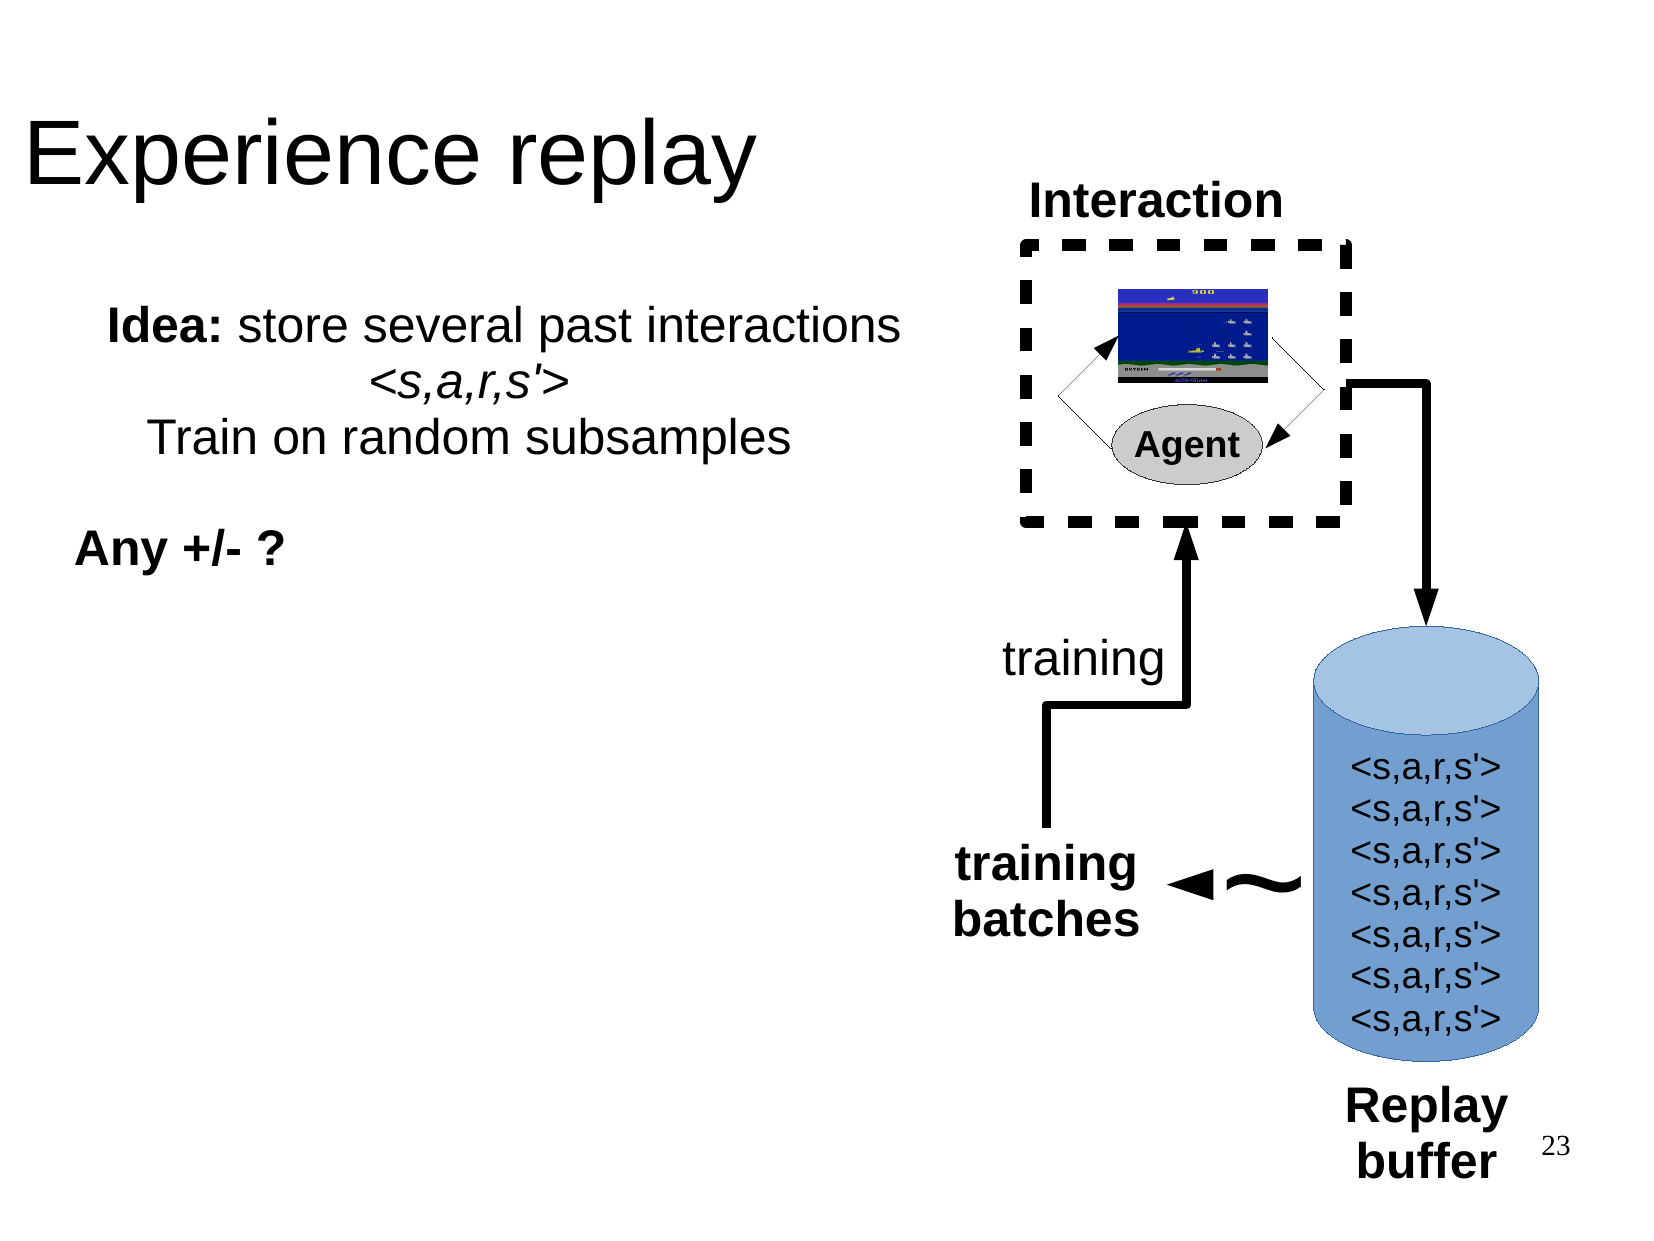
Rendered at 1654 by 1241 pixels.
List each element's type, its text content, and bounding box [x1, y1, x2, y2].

text_box training [977, 622, 1191, 736]
picture [1118, 289, 1268, 383]
text_box ~ [1205, 790, 1323, 973]
text_box training batches [928, 828, 1165, 956]
text_box [1026, 257, 1346, 523]
text_box Replay buffer [1329, 1070, 1524, 1198]
title Experience replay [23, 49, 1512, 257]
text_box Agent [1111, 404, 1263, 485]
text_box <s,a,r,s'> <s,a,r,s'> <s,a,r,s'> <s,a,r,s'> <s,a,r,s'> <s,a,r,s'> <s,a,r,s'> [1313, 685, 1539, 1062]
text_box Interaction [1013, 164, 1300, 236]
text_box Idea: store several past interactions <s,a,r,s'> Train on random subsamples Any +/- ? [17, 234, 921, 1165]
